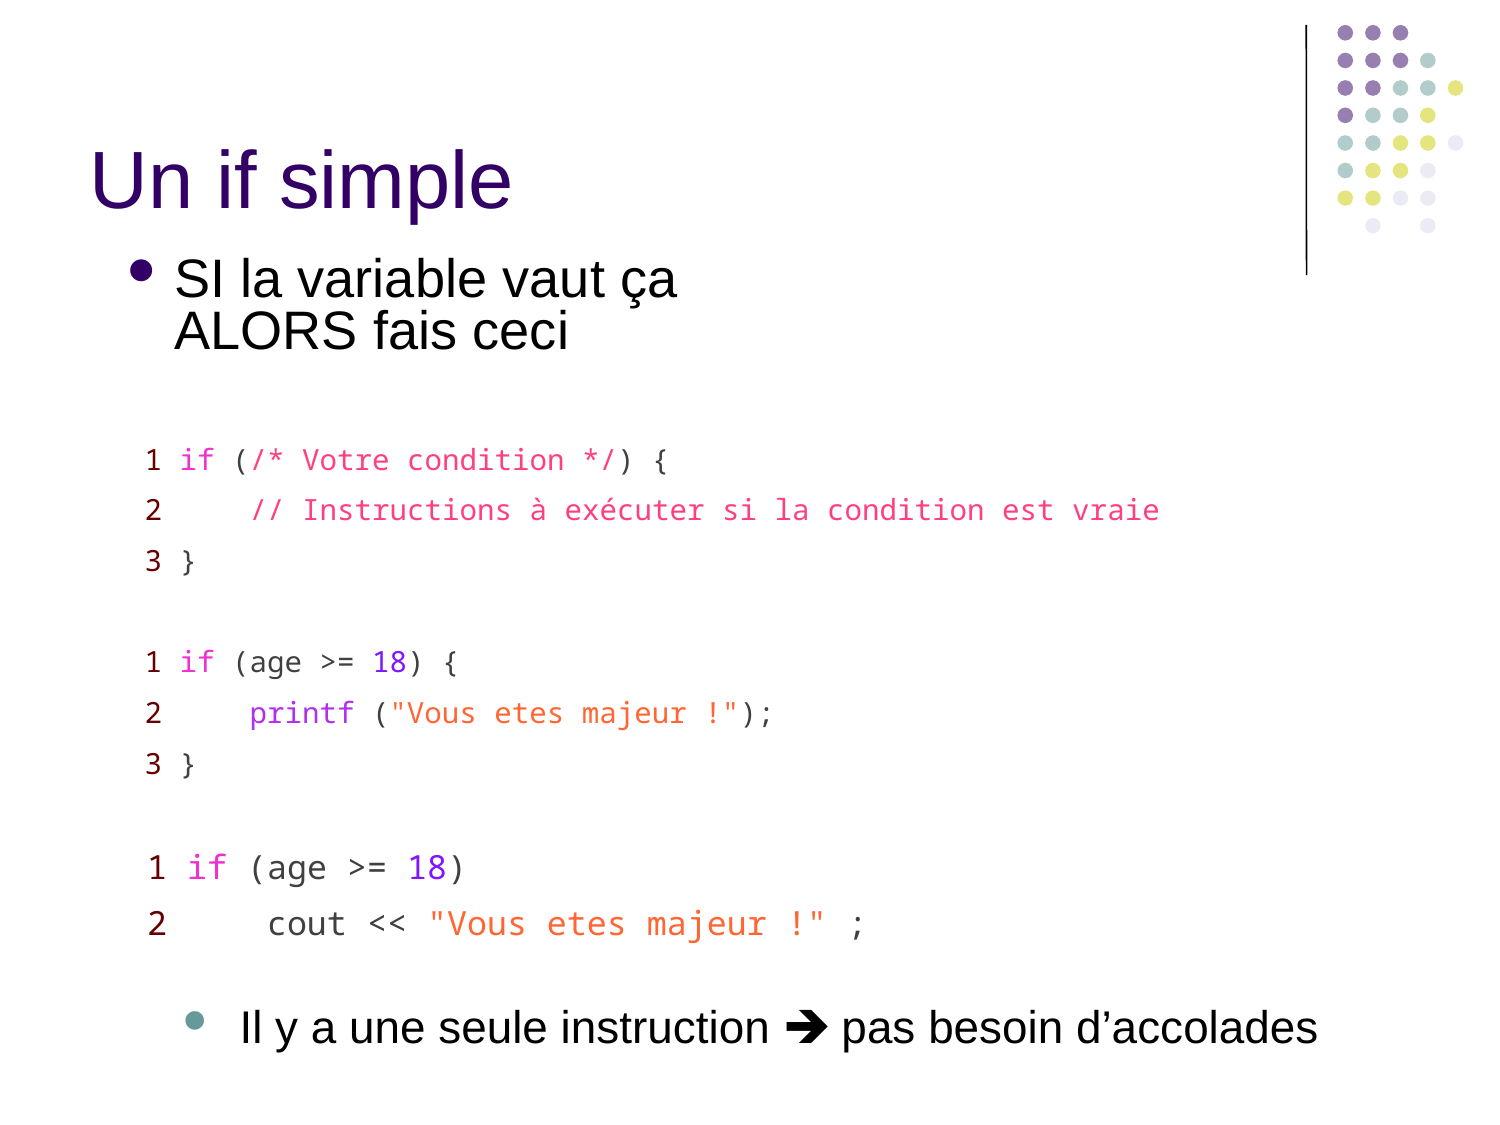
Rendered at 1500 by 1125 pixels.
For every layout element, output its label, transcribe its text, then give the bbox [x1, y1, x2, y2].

title Un if simple [74, 20, 1313, 233]
list SI la variable vaut ça ALORS fais ceci 1 if (/* Votre condition */) { 2 // Instructions à exécuter si la condition est vraie 3 } 1 if (age >= 18) { 2 printf ("Vous etes majeur !"); 3 } 1 if (age >= 18) 2 cout << "Vous etes majeur !" ; Il y a une seule instruction  pas besoin d’accolades [112, 248, 1469, 1095]
